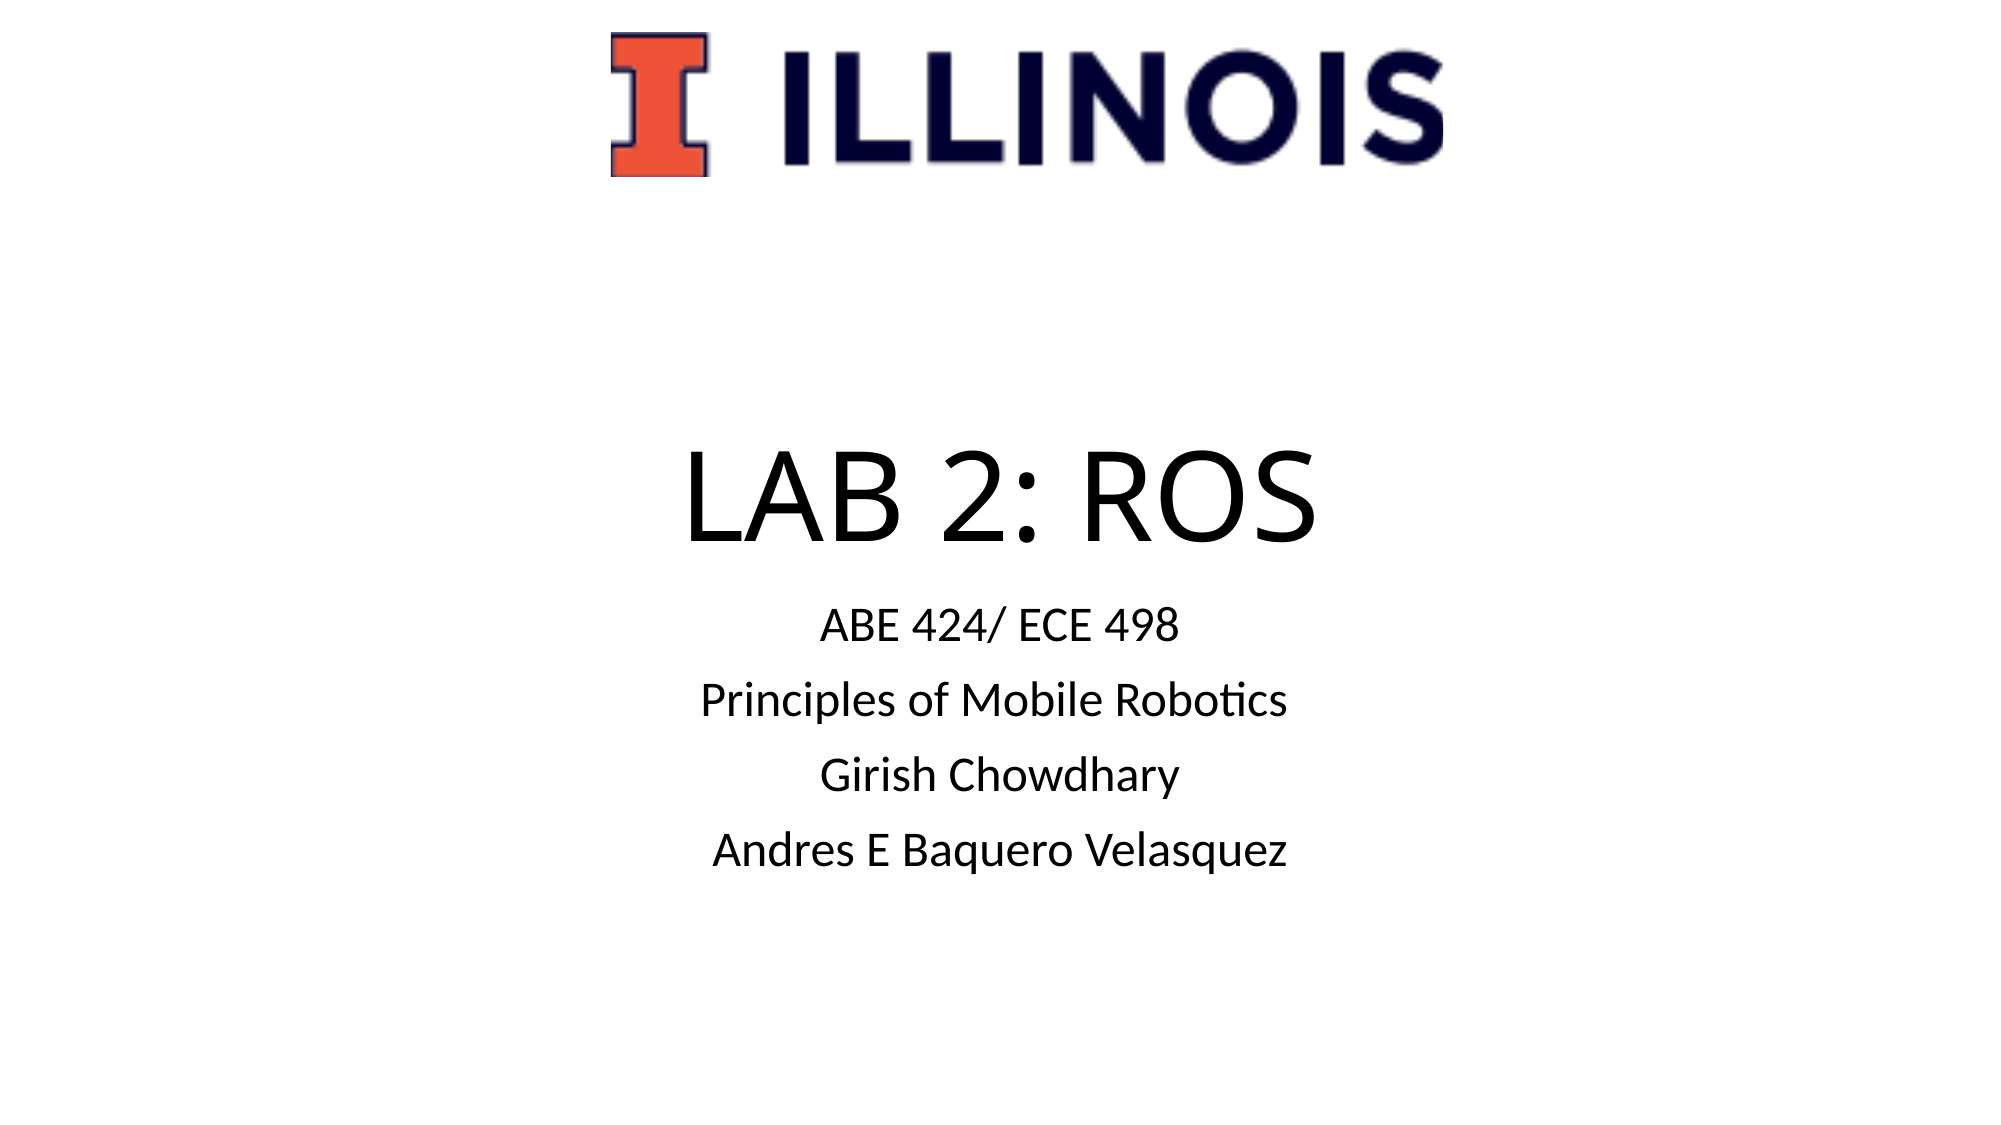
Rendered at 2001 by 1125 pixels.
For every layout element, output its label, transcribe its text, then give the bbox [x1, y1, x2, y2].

picture [610, 32, 1444, 177]
title LAB 2: ROS [249, 184, 1750, 576]
subtitle ABE 424/ ECE 498 Principles of Mobile Robotics Girish Chowdhary Andres E Baquero Velasquez [249, 590, 1750, 863]
